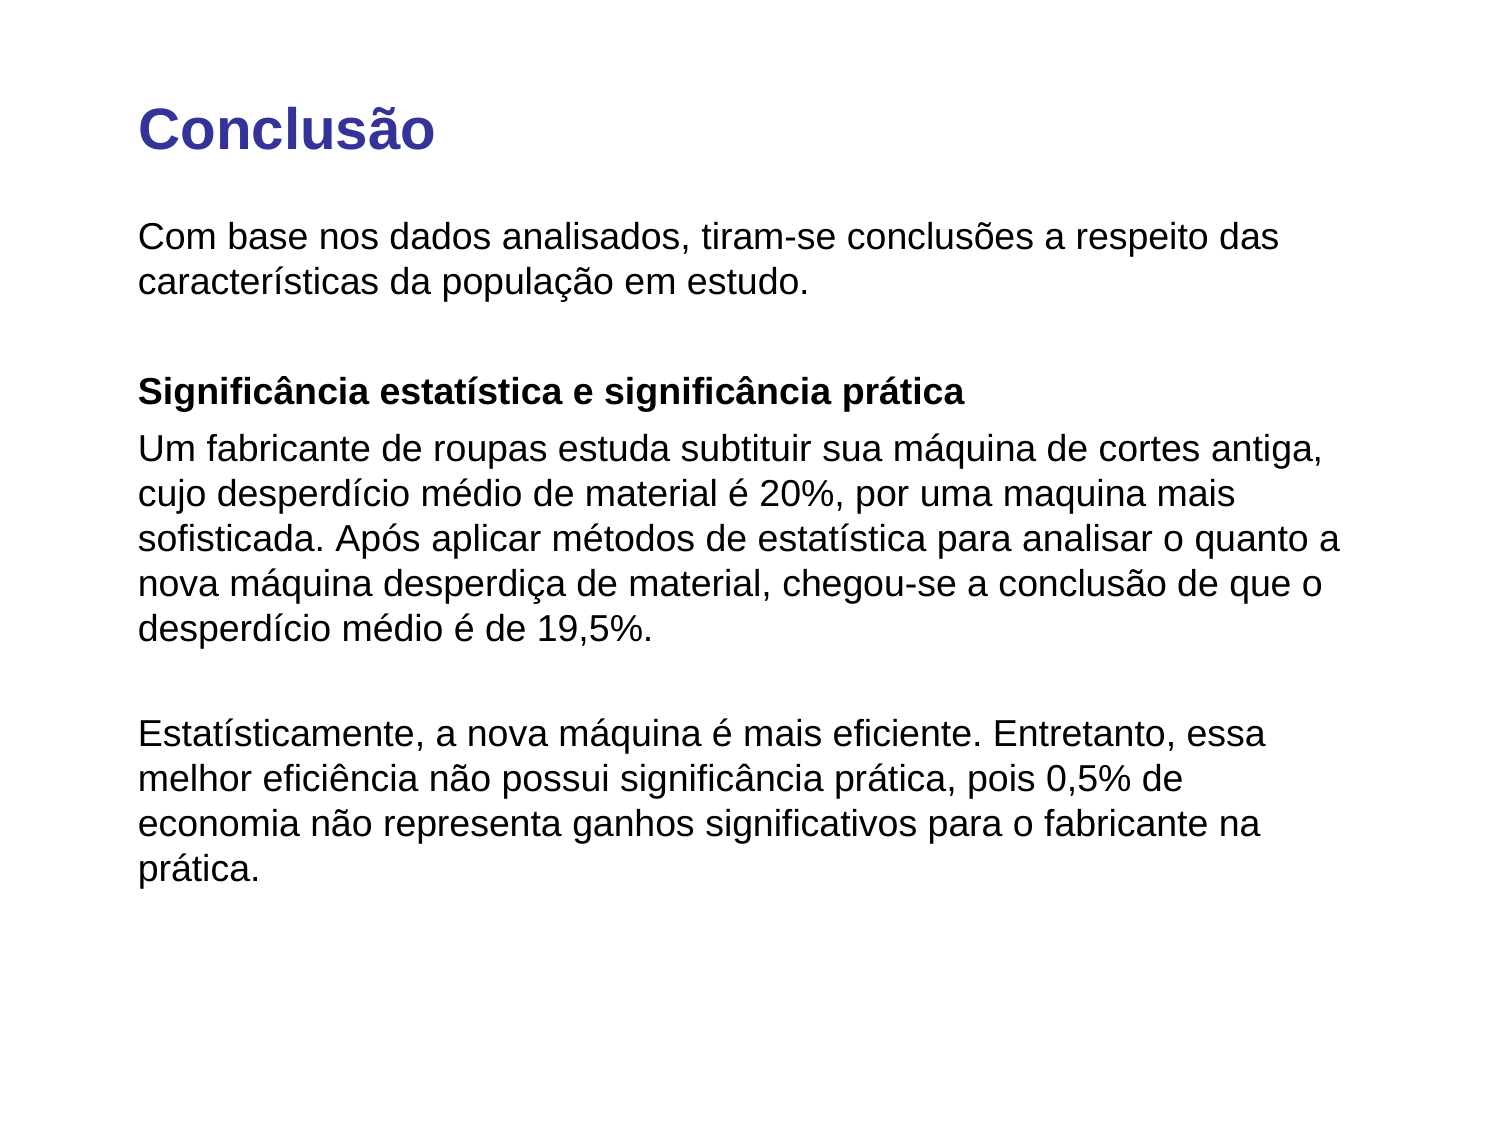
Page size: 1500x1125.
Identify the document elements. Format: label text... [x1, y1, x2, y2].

text_box Estatísticamente, a nova máquina é mais eficiente. Entretanto, essa melhor eficiência não possui significância prática, pois 0,5% de economia não representa ganhos significativos para o fabricante na prática. [123, 701, 1366, 931]
text_box Significância estatística e significância prática Um fabricante de roupas estuda subtituir sua máquina de cortes antiga, cujo desperdício médio de material é 20%, por uma maquina mais sofisticada. Após aplicar métodos de estatística para analisar o quanto a nova máquina desperdiça de material, chegou-se a conclusão de que o desperdício médio é de 19,5%. [123, 360, 1366, 676]
text_box Conclusão [123, 84, 1400, 179]
text_box Com base nos dados analisados, tiram-se conclusões a respeito das características da população em estudo. [123, 204, 1366, 315]
